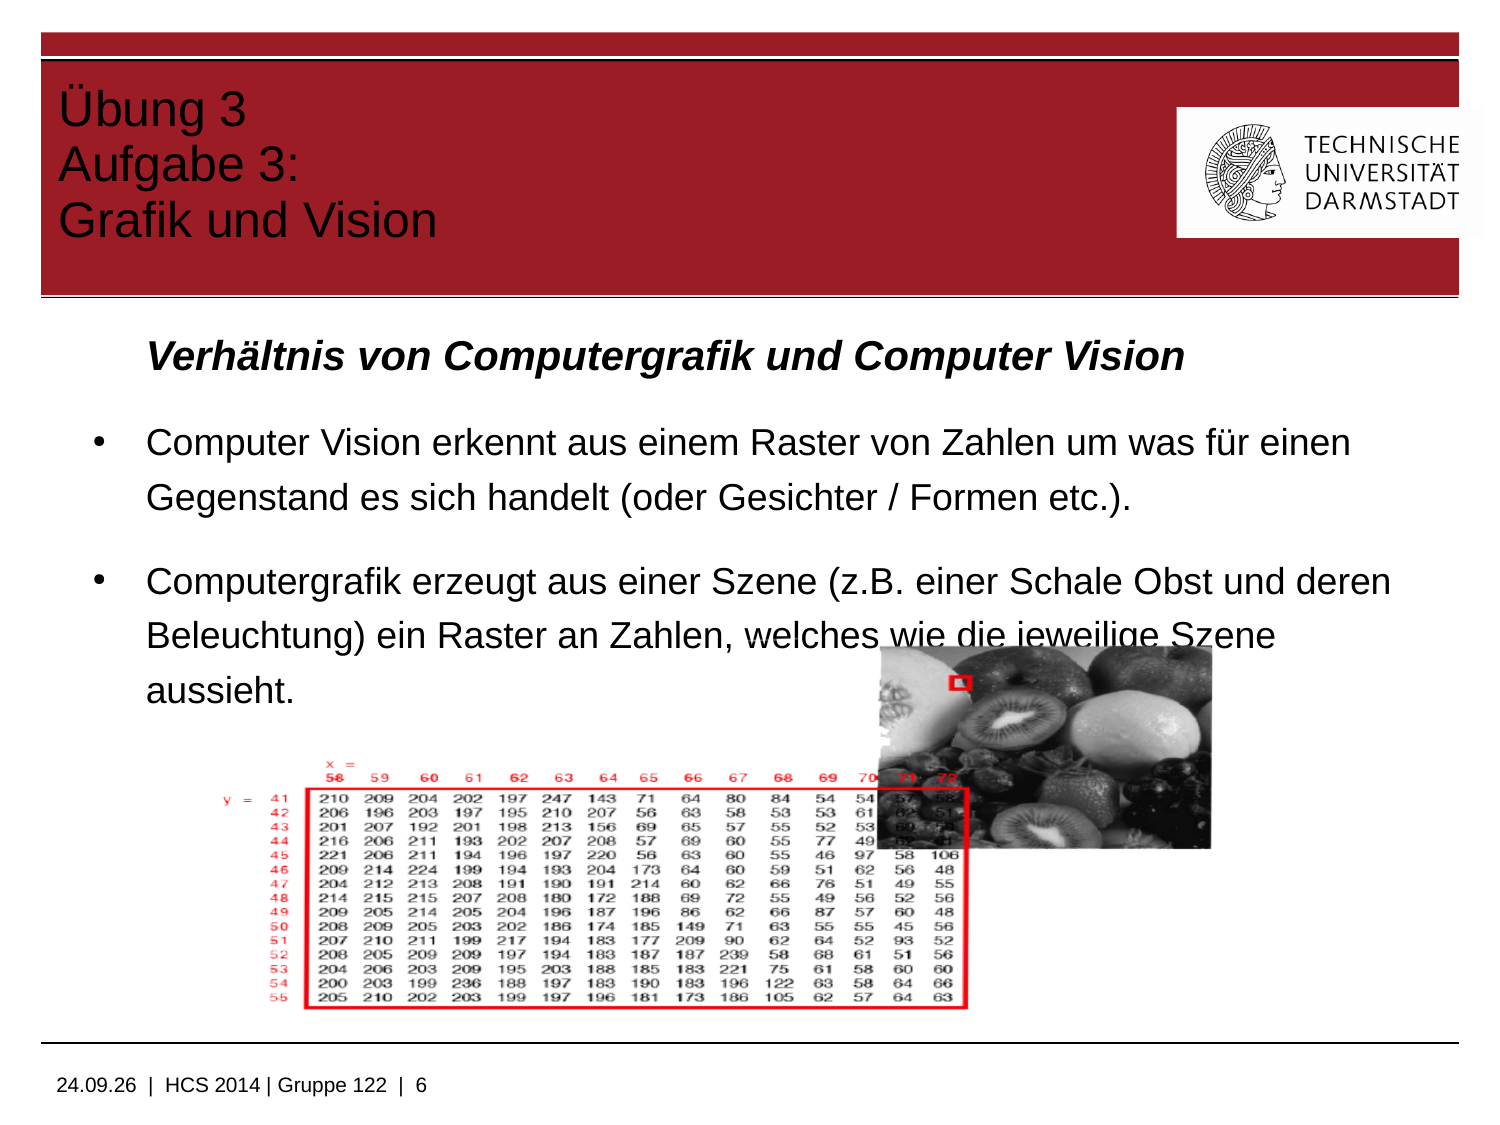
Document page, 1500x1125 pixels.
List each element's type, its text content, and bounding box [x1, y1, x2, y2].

title Übung 3 Aufgabe 3: Grafik und Vision [58, 80, 1149, 249]
picture [200, 614, 1264, 1028]
list Verhältnis von Computergrafik und Computer Vision Computer Vision erkennt aus einem Raster von Zahlen um was für einen Gegenstand es sich handelt (oder Gesichter / Formen etc.). Computergrafik erzeugt aus einer Szene (z.B. einer Schale Obst und deren Beleuchtung) ein Raster an Zahlen, welches wie die jeweilige Szene aussieht. [75, 318, 1430, 745]
picture [1176, 107, 1484, 238]
